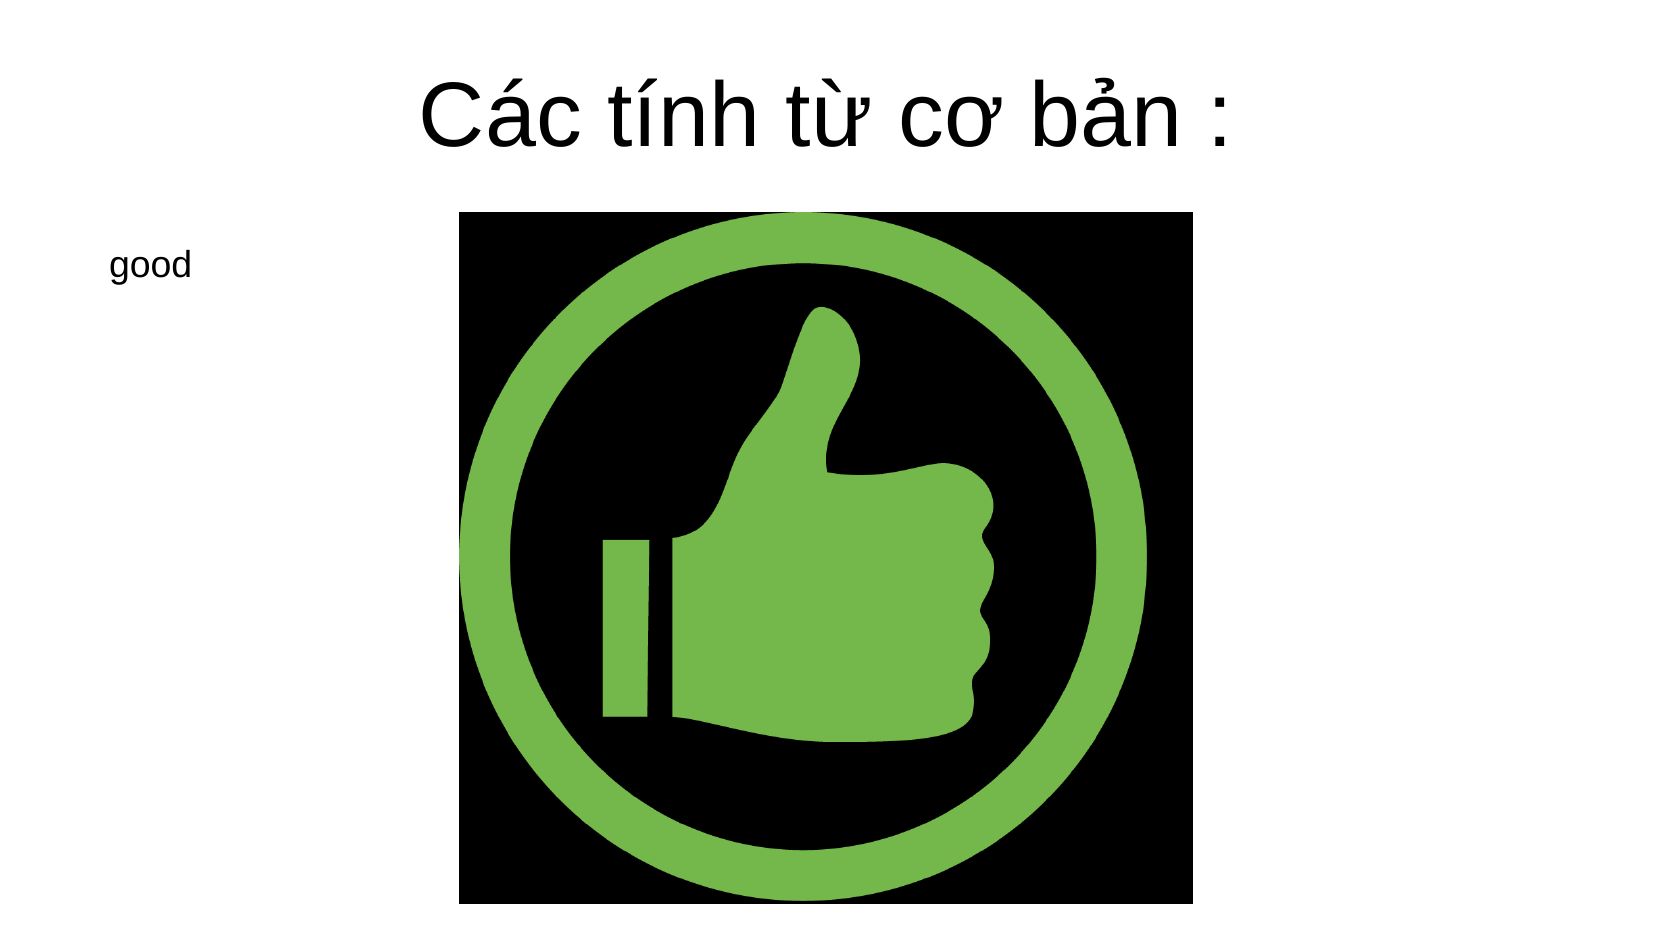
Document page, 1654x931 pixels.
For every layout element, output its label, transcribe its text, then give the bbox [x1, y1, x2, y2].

picture [459, 212, 1193, 904]
title Các tính từ cơ bản : [82, 37, 1571, 193]
text_box good [94, 236, 438, 294]
